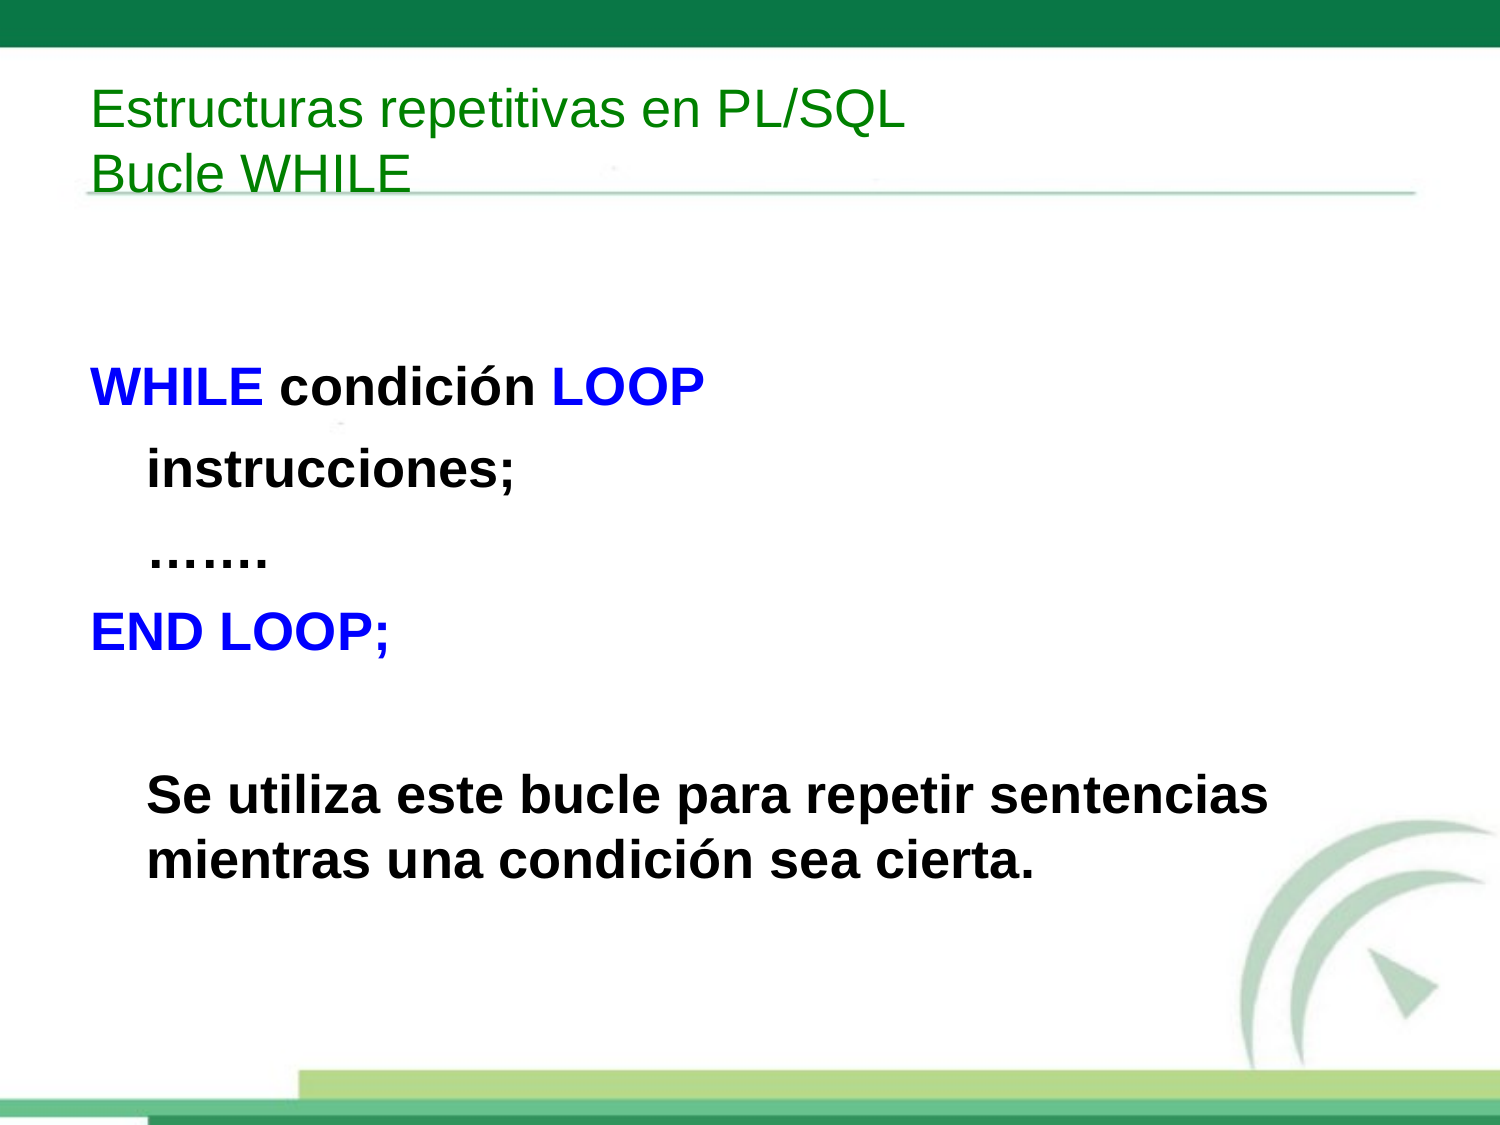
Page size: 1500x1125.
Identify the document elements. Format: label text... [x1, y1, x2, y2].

title Estructuras repetitivas en PL/SQL Bucle WHILE [75, 45, 1426, 233]
picture [0, 0, 1500, 1125]
list WHILE condición LOOP instrucciones; ……. END LOOP; Se utiliza este bucle para repetir sentencias mientras una condición sea cierta. [75, 262, 1426, 1006]
